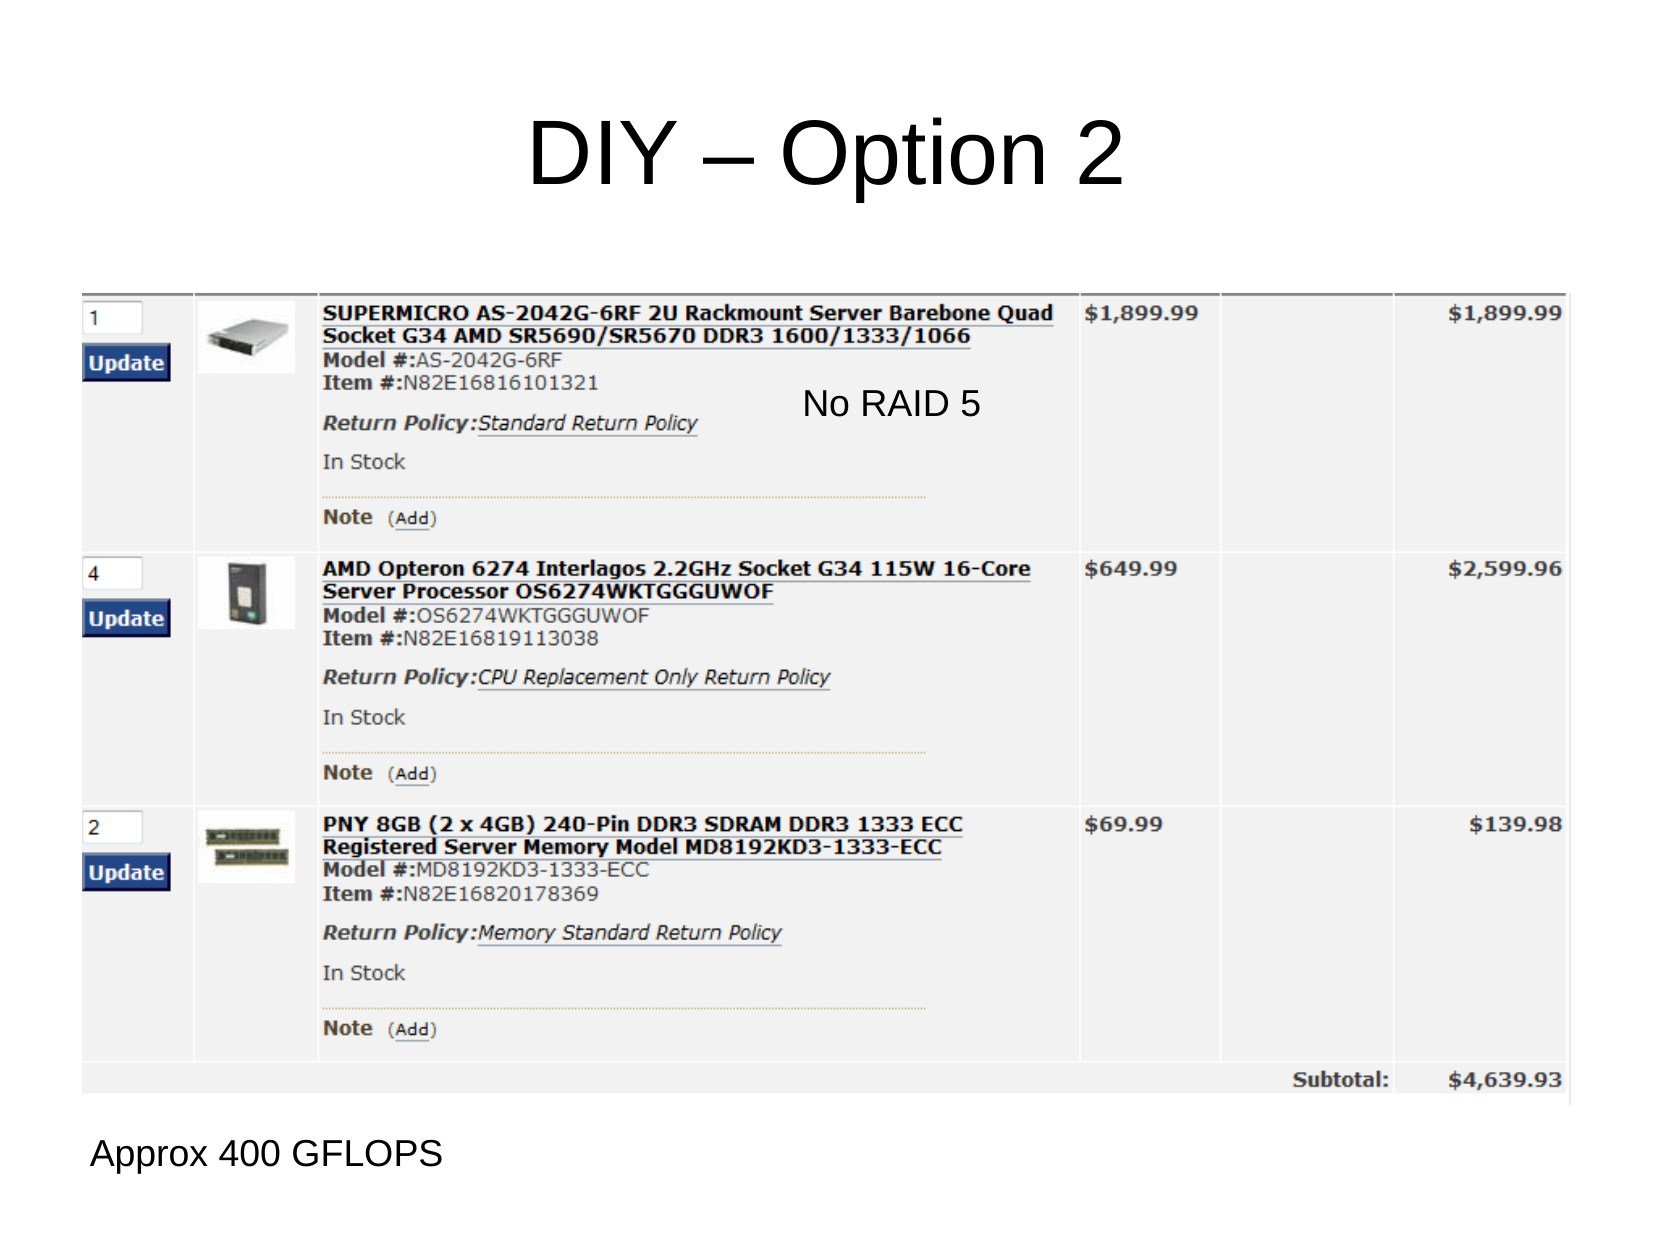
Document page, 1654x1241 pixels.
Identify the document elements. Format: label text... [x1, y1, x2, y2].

picture [82, 293, 1571, 1105]
text_box Approx 400 GFLOPS [75, 1125, 459, 1182]
text_box No RAID 5 [787, 375, 997, 432]
title DIY – Option 2 [82, 49, 1571, 257]
